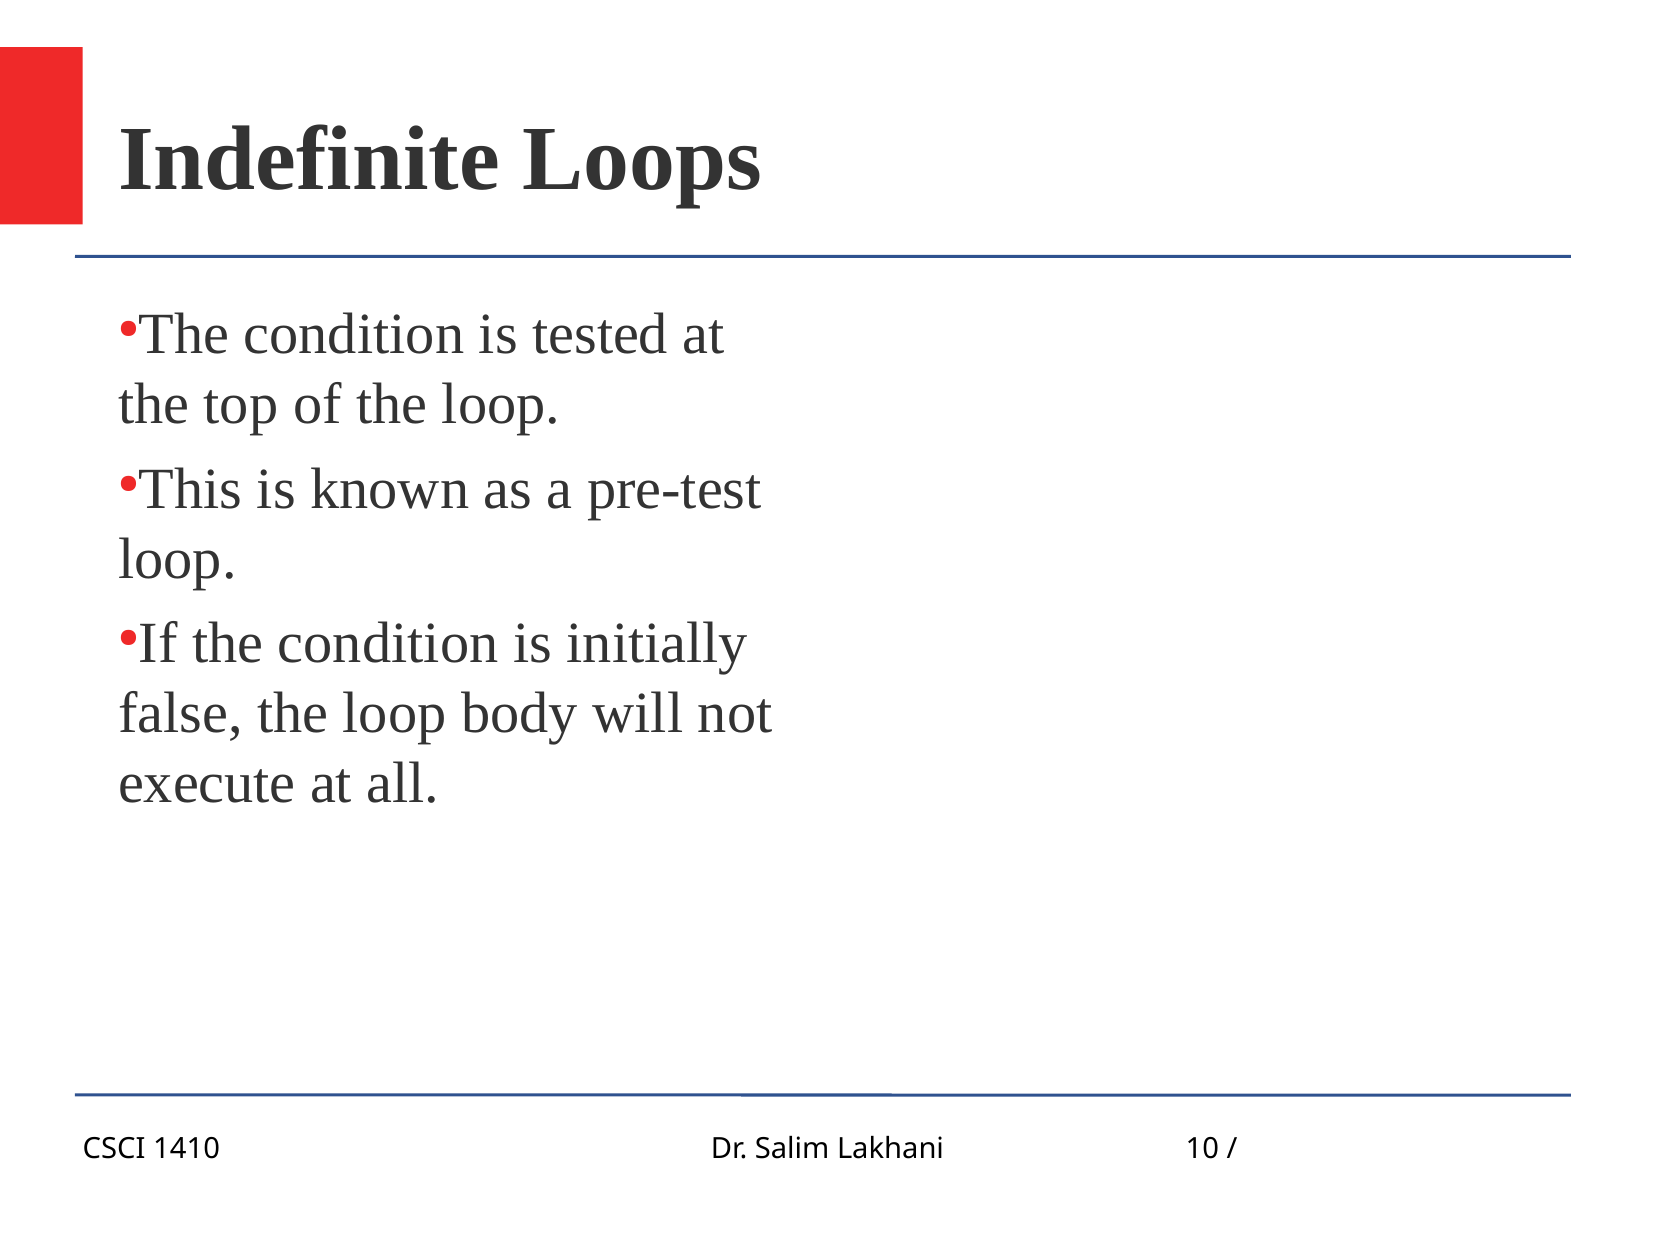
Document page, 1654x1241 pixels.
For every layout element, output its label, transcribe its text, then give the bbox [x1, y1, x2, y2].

text_box Dr. Salim Lakhani [565, 1129, 1090, 1216]
text_box / [1185, 1129, 1571, 1216]
text_box CSCI 1410 [82, 1129, 468, 1216]
title Indefinite Loops [118, 49, 1571, 257]
list The condition is tested at the top of the loop. This is known as a pre-test loop. If the condition is initially false, the loop body will not execute at all. [118, 295, 810, 1080]
